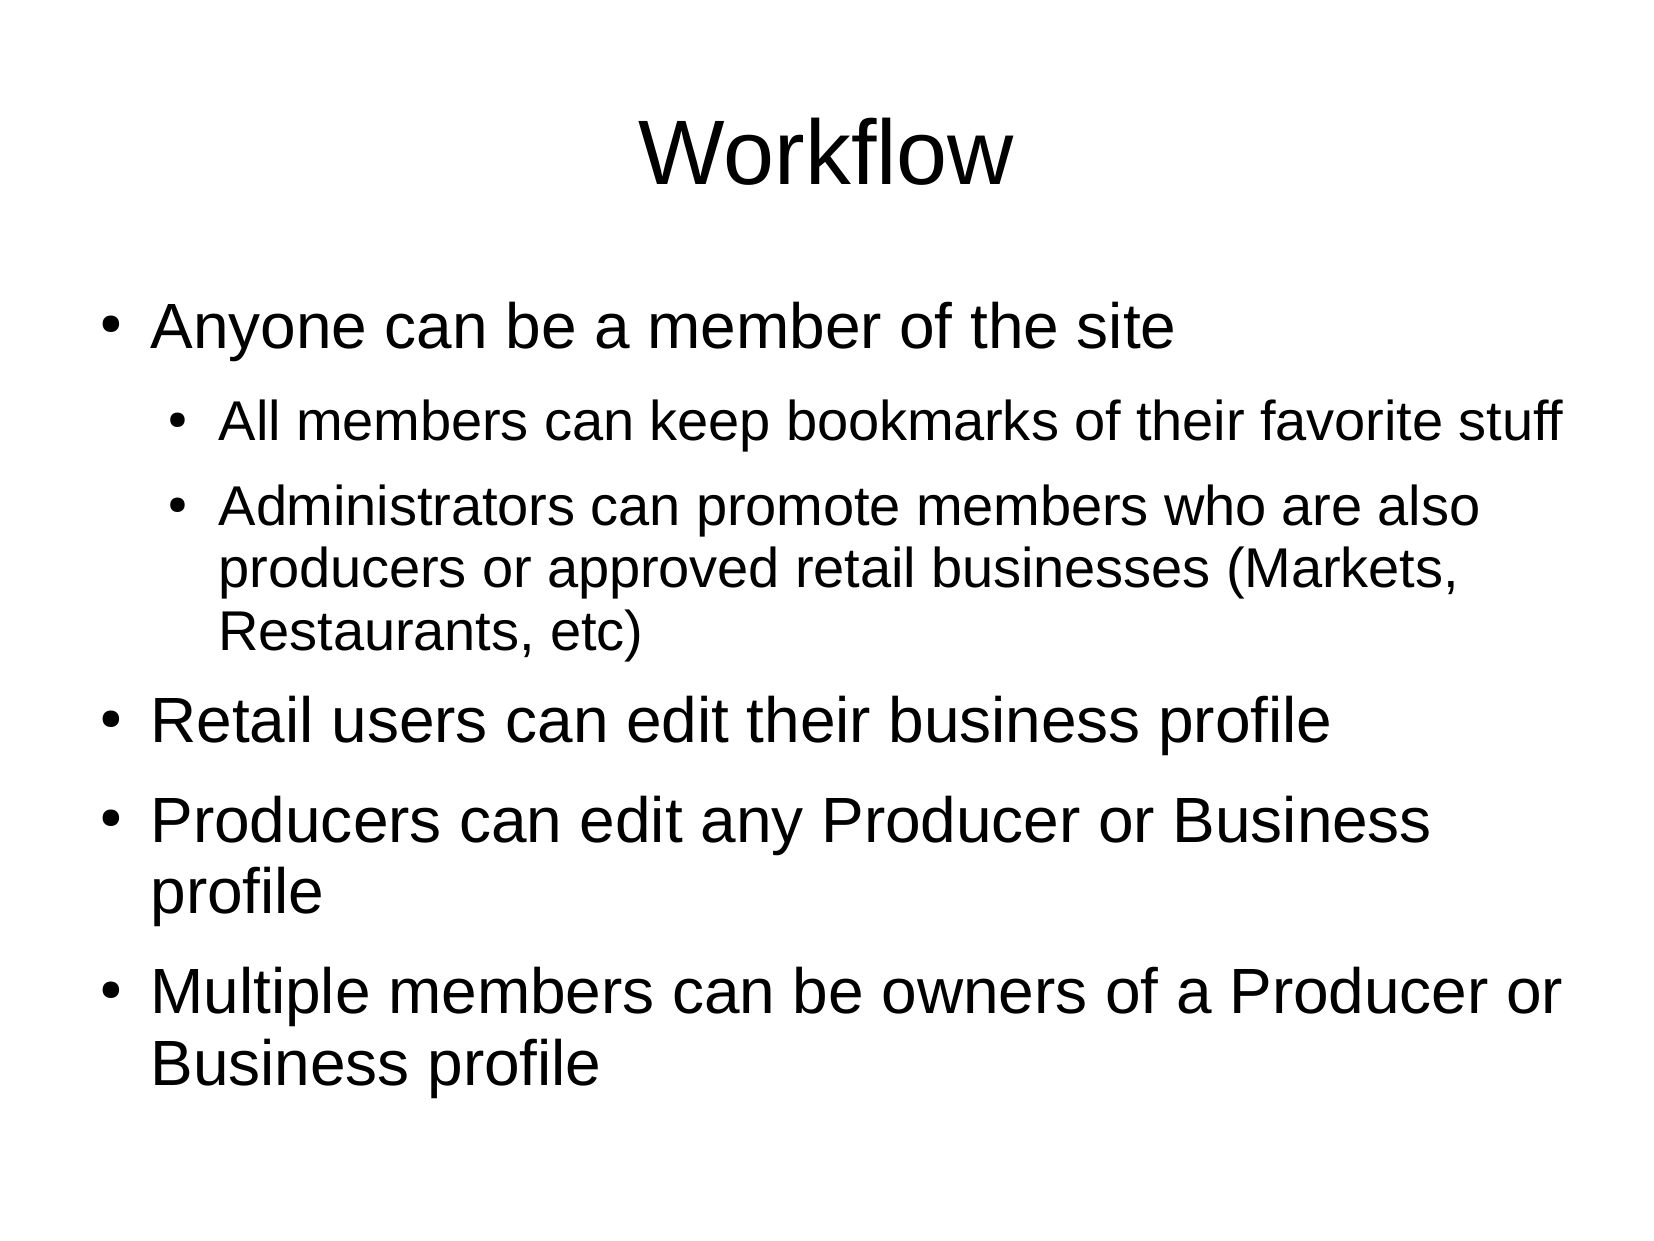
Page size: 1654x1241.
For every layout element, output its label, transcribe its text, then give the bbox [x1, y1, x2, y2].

list Anyone can be a member of the site All members can keep bookmarks of their favorite stuff Administrators can promote members who are also producers or approved retail businesses (Markets, Restaurants, etc) Retail users can edit their business profile Producers can edit any Producer or Business profile Multiple members can be owners of a Producer or Business profile [82, 290, 1571, 1109]
title Workflow [82, 56, 1571, 250]
